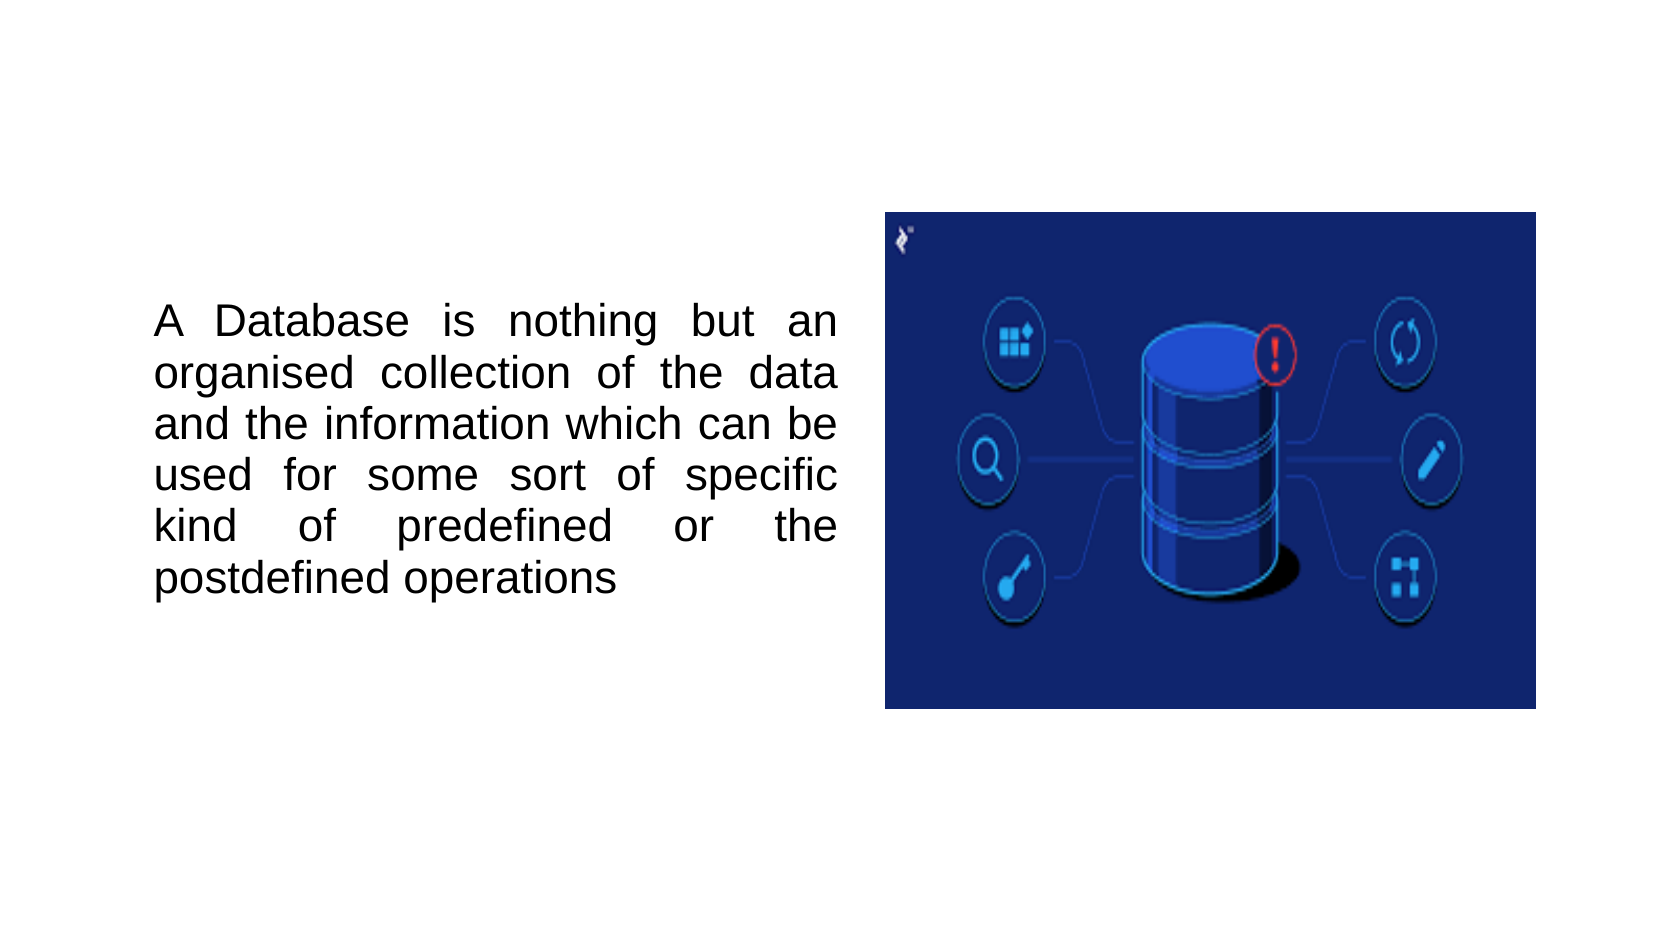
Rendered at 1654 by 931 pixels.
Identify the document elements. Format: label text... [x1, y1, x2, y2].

picture [885, 212, 1536, 709]
list A Database is nothing but an organised collection of the data and the information which can be used for some sort of specific kind of predefined or the postdefined operations [82, 295, 839, 875]
